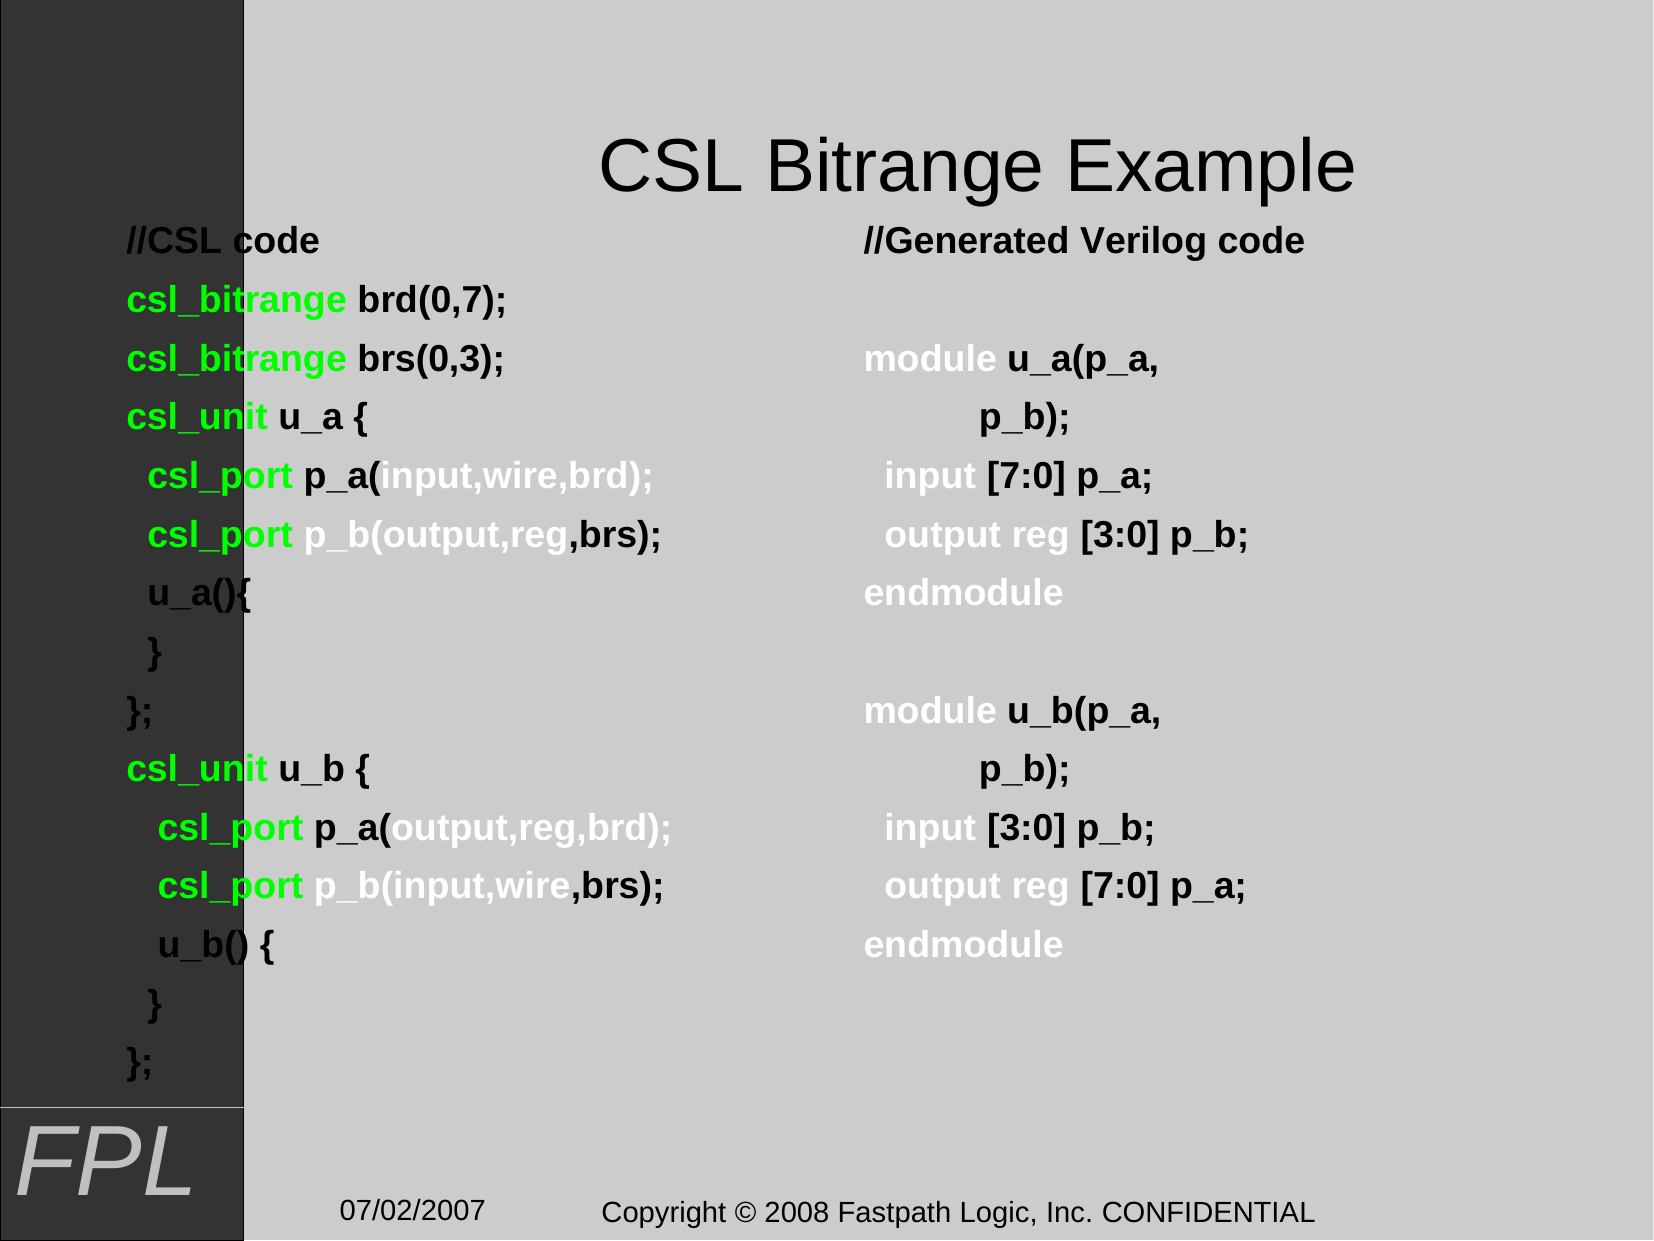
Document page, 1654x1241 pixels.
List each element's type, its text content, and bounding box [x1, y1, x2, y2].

list //Generated Verilog code module u_a(p_a, p_b); input [7:0] p_a; output reg [3:0] p_b; endmodule module u_b(p_a, p_b); input [3:0] p_b; output reg [7:0] p_a; endmodule [863, 219, 1566, 1132]
title CSL Bitrange Example [427, 57, 1530, 274]
list //CSL code csl_bitrange brd(0,7); csl_bitrange brs(0,3); csl_unit u_a { csl_port p_a(input,wire,brd); csl_port p_b(output,reg,brs); u_a(){ } }; csl_unit u_b { csl_port p_a(output,reg,brd); csl_port p_b(input,wire,brs); u_b() { } }; [126, 219, 829, 1132]
